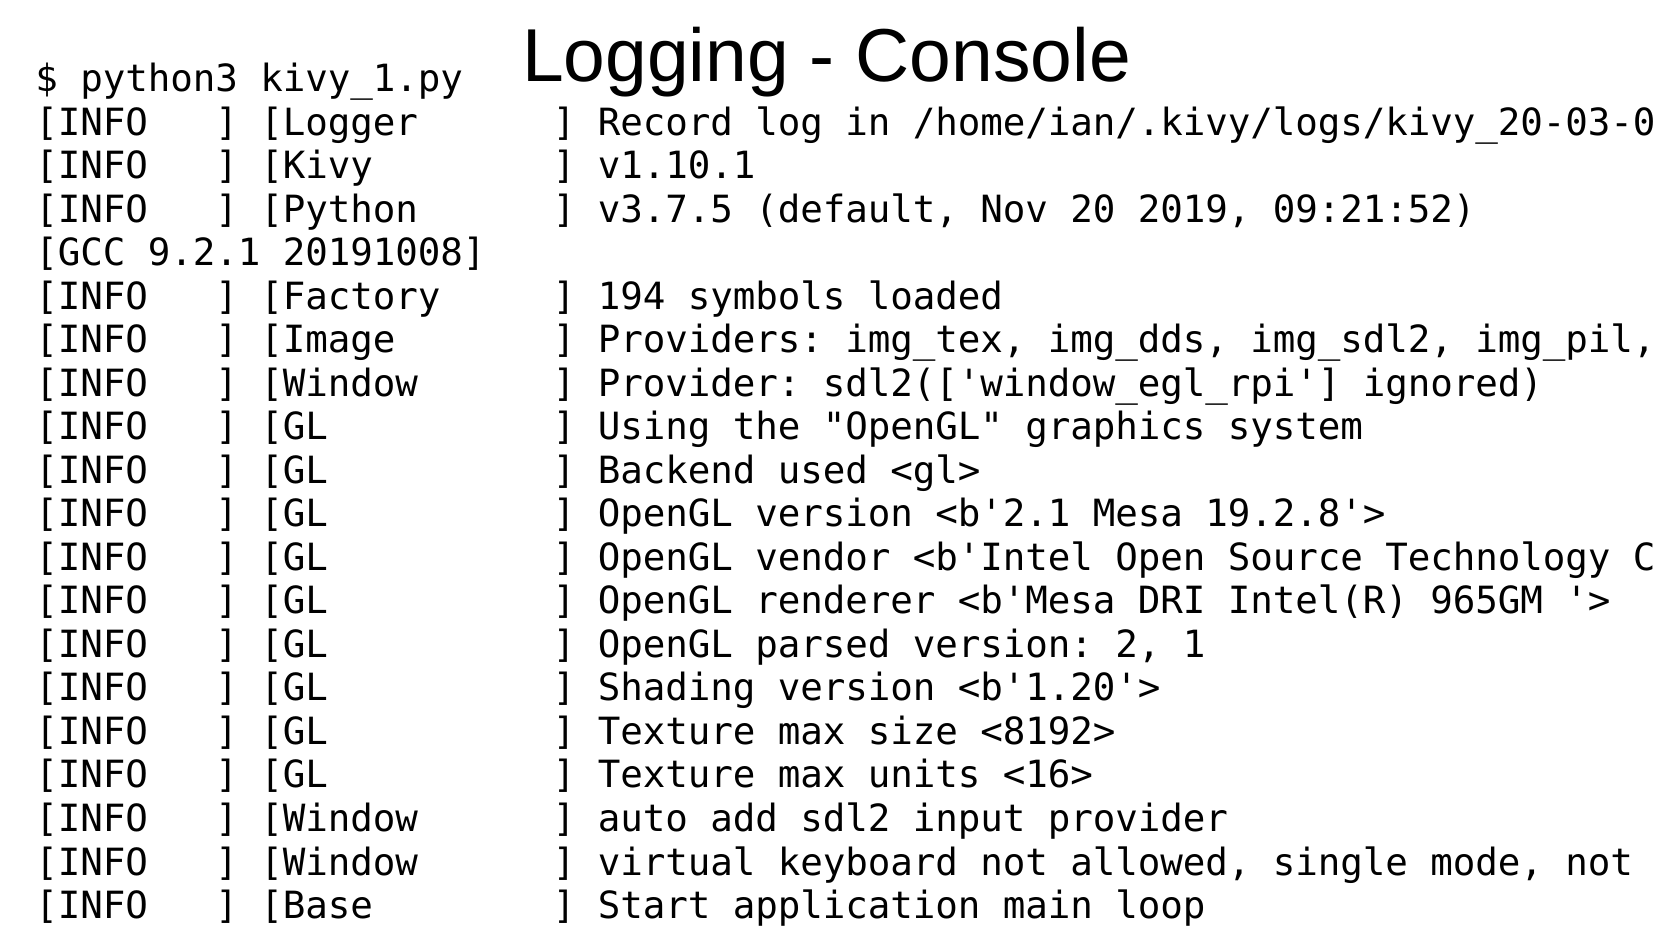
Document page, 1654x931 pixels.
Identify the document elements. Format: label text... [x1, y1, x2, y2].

title Logging - Console [82, 0, 1571, 56]
subtitle $ python3 kivy_1.py [INFO ] [Logger ] Record log in /home/ian/.kivy/logs/kivy_20-03-06_3.txt [INFO ] [Kivy ] v1.10.1 [INFO ] [Python ] v3.7.5 (default, Nov 20 2019, 09:21:52) [GCC 9.2.1 20191008] [INFO ] [Factory ] 194 symbols loaded [INFO ] [Image ] Providers: img_tex, img_dds, img_sdl2, img_pil, img_gif (img_ffpyplayer ignored) [INFO ] [Window ] Provider: sdl2(['window_egl_rpi'] ignored) [INFO ] [GL ] Using the "OpenGL" graphics system [INFO ] [GL ] Backend used <gl> [INFO ] [GL ] OpenGL version <b'2.1 Mesa 19.2.8'> [INFO ] [GL ] OpenGL vendor <b'Intel Open Source Technology Center'> [INFO ] [GL ] OpenGL renderer <b'Mesa DRI Intel(R) 965GM '> [INFO ] [GL ] OpenGL parsed version: 2, 1 [INFO ] [GL ] Shading version <b'1.20'> [INFO ] [GL ] Texture max size <8192> [INFO ] [GL ] Texture max units <16> [INFO ] [Window ] auto add sdl2 input provider [INFO ] [Window ] virtual keyboard not allowed, single mode, not docked [INFO ] [Base ] Start application main loop [INFO ] [Base ] Leaving application in progress... [35, 56, 1654, 931]
